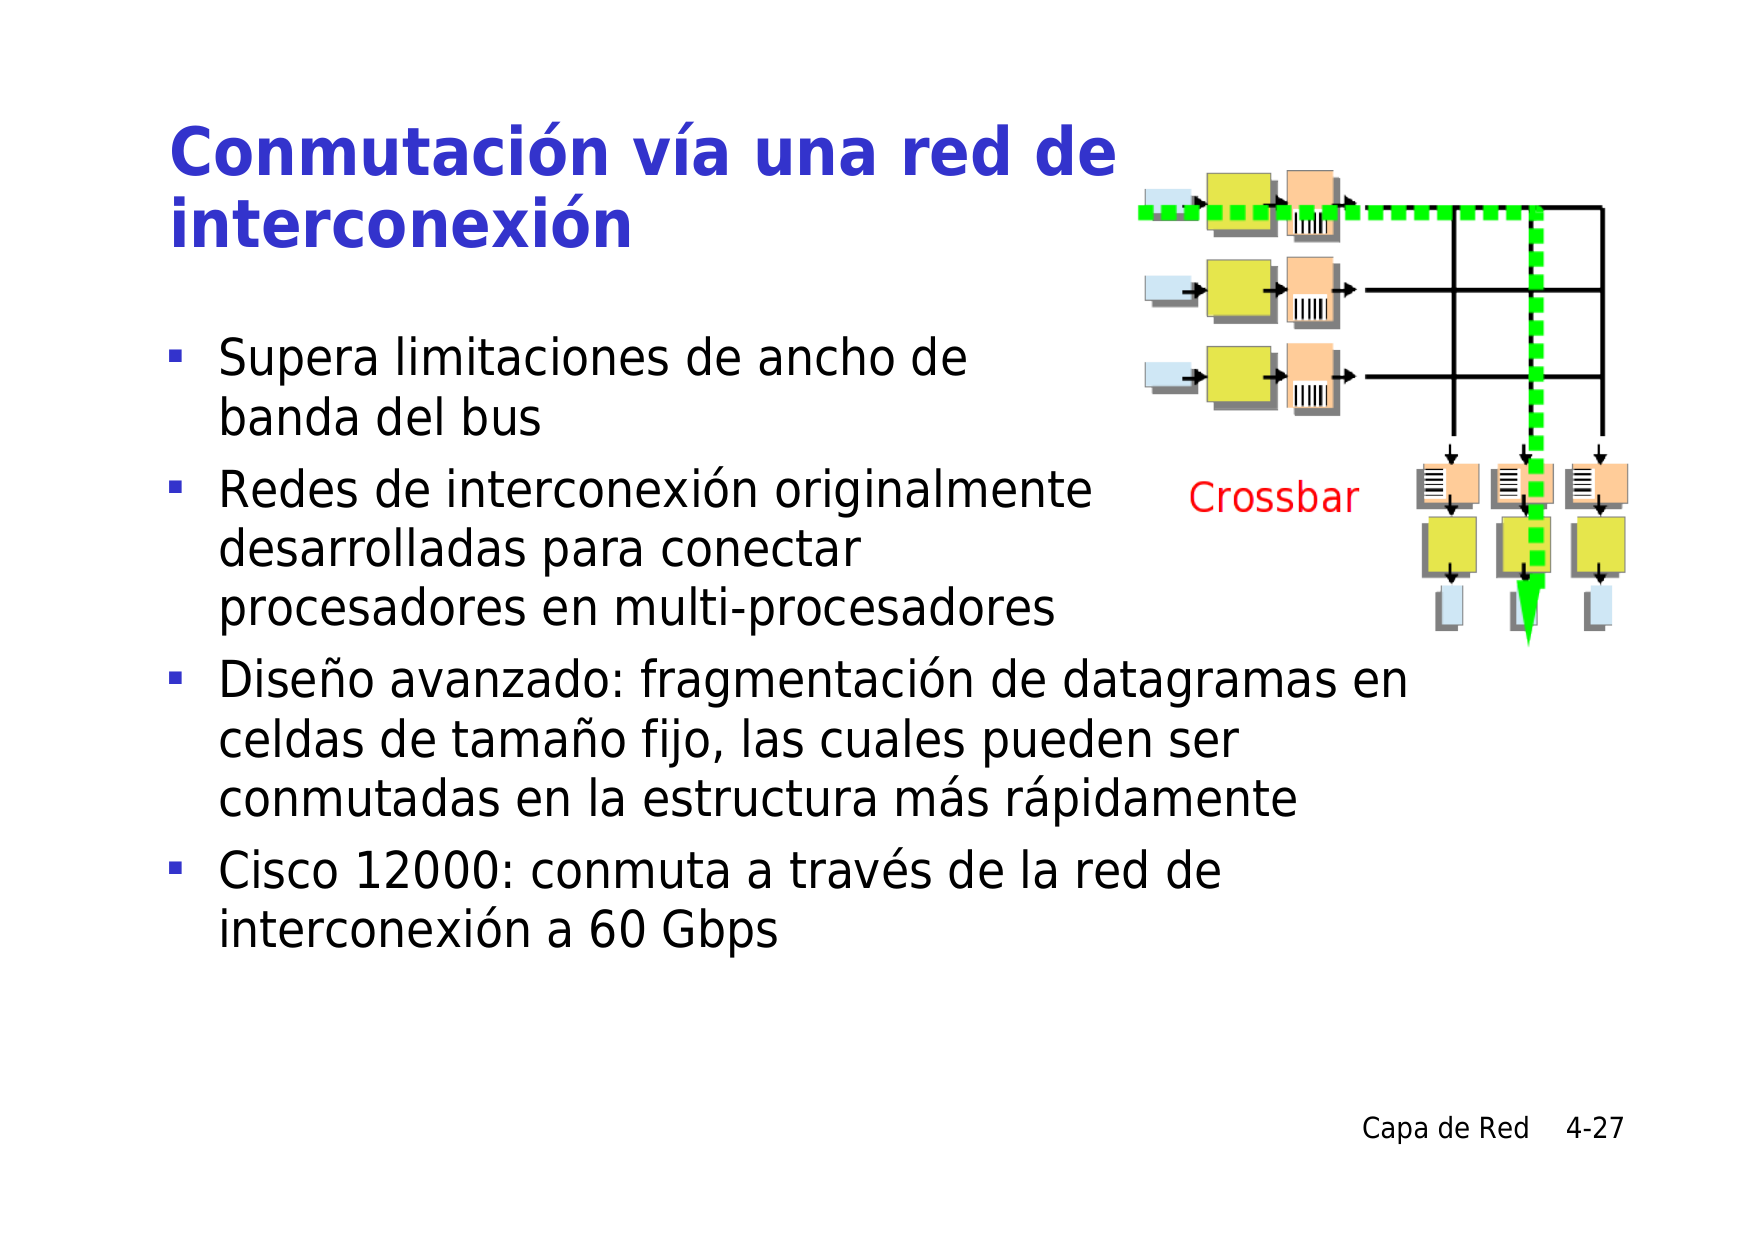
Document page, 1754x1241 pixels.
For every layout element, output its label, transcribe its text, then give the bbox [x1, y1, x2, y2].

title Conmutación vía una red de interconexión [154, 82, 1545, 297]
picture [1123, 170, 1630, 649]
list Supera limitaciones de ancho de banda del bus Redes de interconexión originalmente desarrolladas para conectar procesadores en multi-procesadores Diseño avanzado: fragmentación de datagramas en celdas de tamaño fijo, las cuales pueden ser conmutadas en la estructura más rápidamente Cisco 12000: conmuta a través de la red de interconexión a 60 Gbps [154, 320, 1545, 972]
